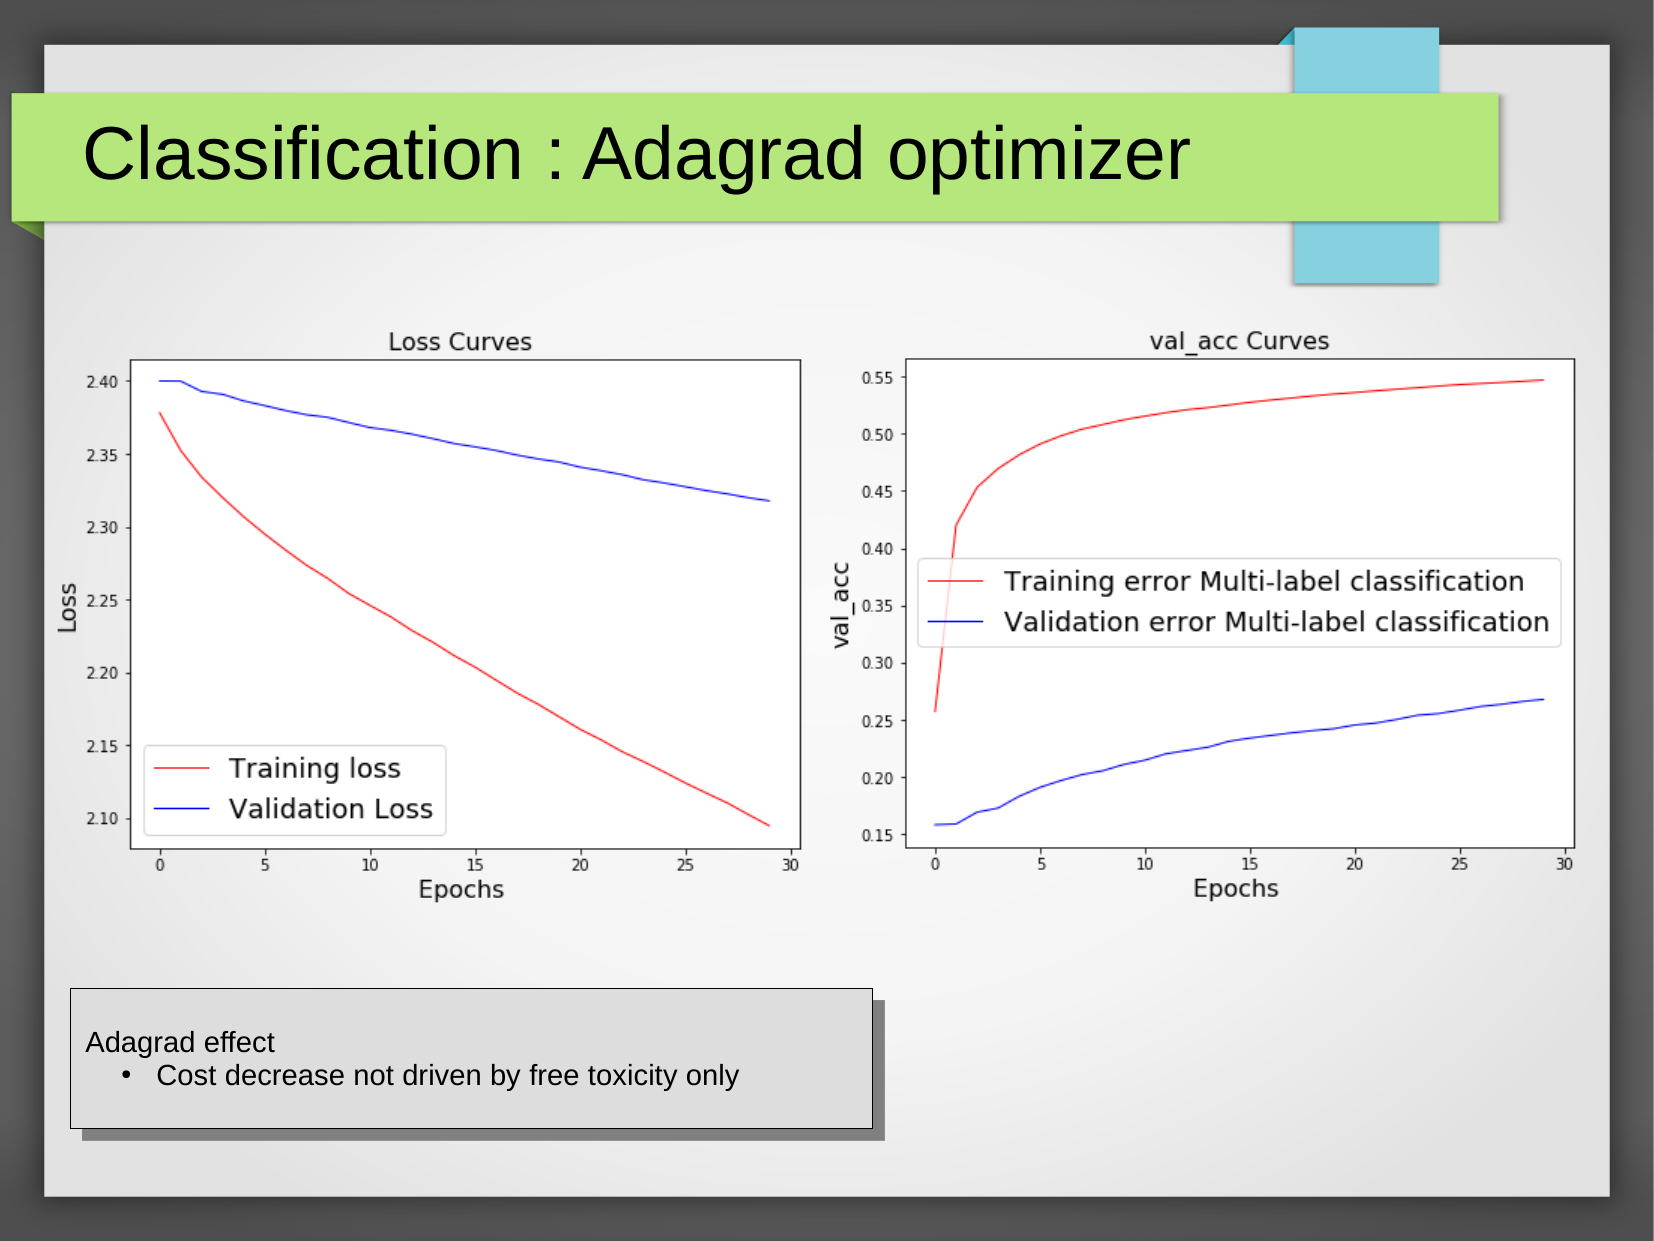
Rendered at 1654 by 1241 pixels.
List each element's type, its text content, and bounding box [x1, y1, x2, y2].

title Classification : Adagrad optimizer [82, 94, 1264, 213]
picture [0, 0, 1654, 1241]
text_box Adagrad effect Cost decrease not driven by free toxicity only [70, 988, 873, 1129]
